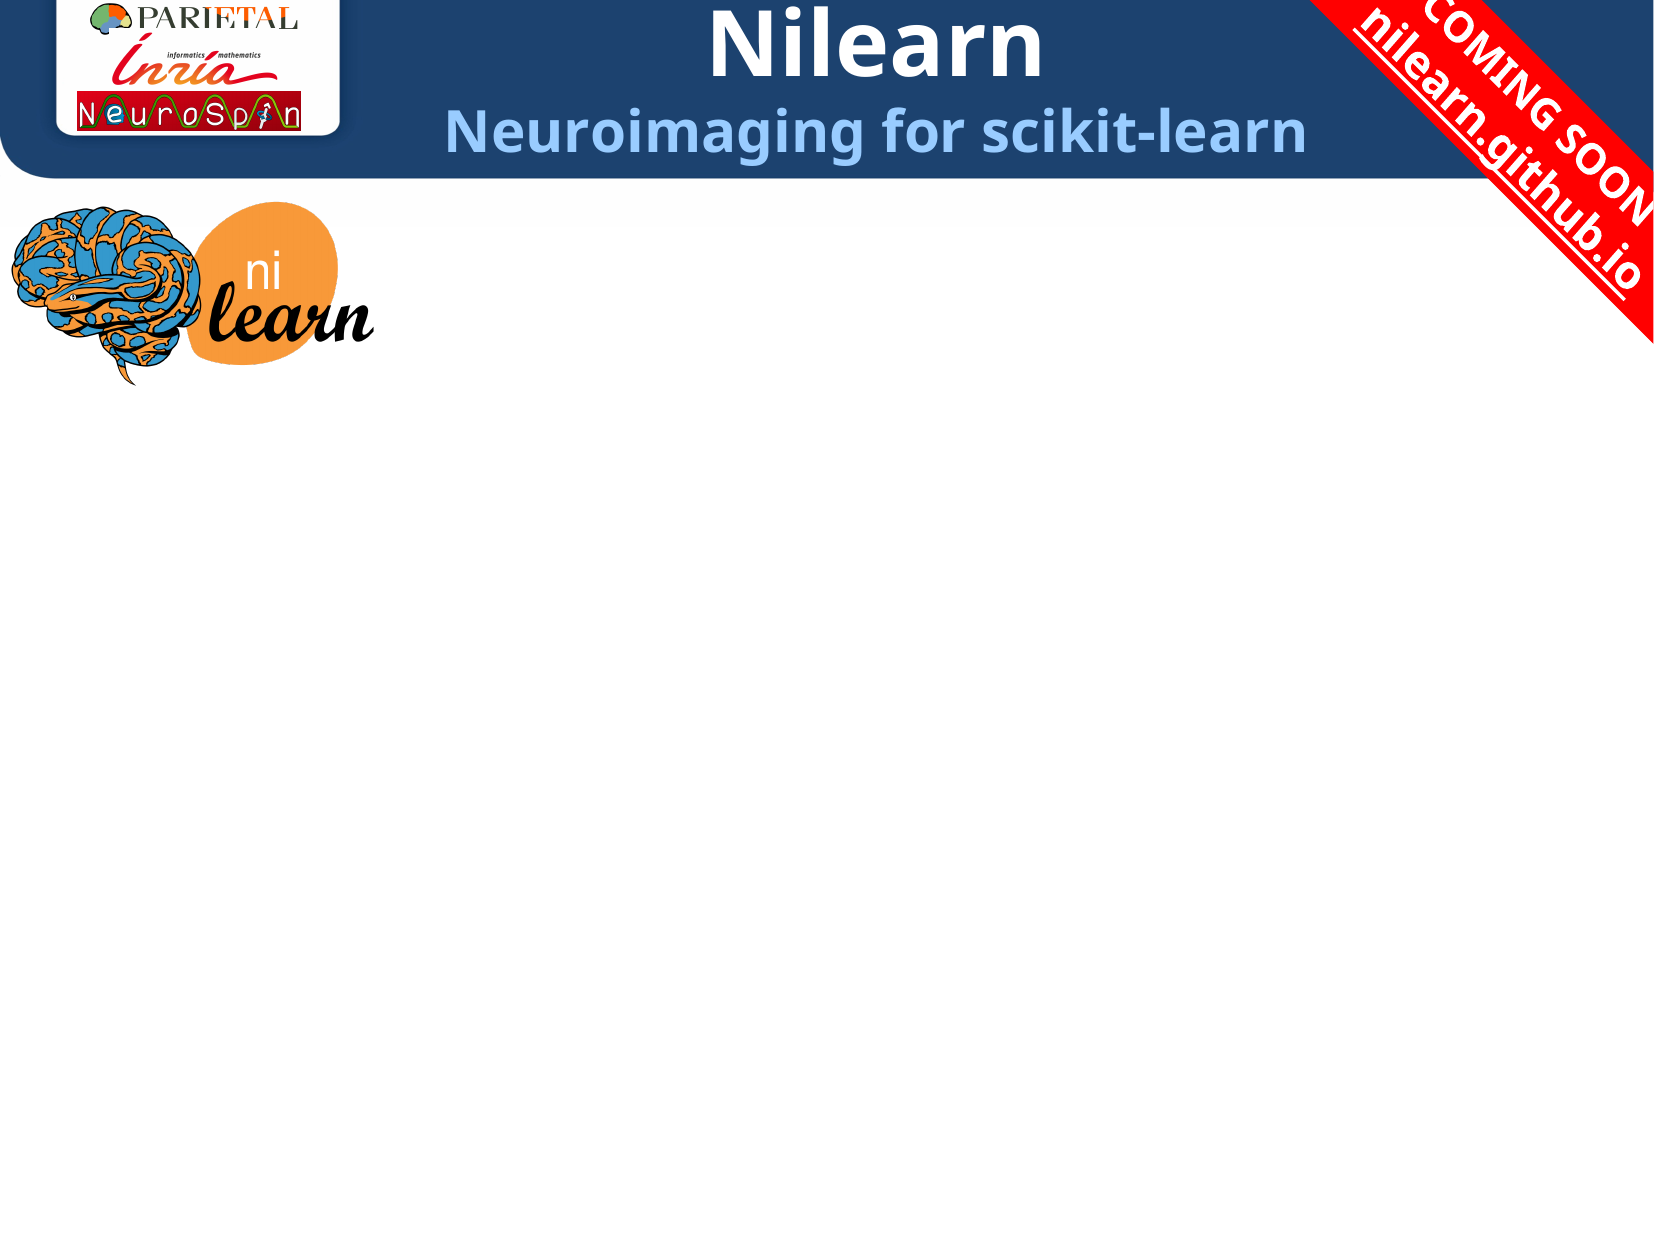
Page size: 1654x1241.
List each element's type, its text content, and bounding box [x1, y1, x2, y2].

picture [0, 0, 1535, 397]
text_box Nilearn Neuroimaging for scikit-learn [355, 0, 1398, 173]
text_box COMING SOON nilearn.github.io [1309, 0, 1654, 345]
picture [1483, 0, 1654, 171]
